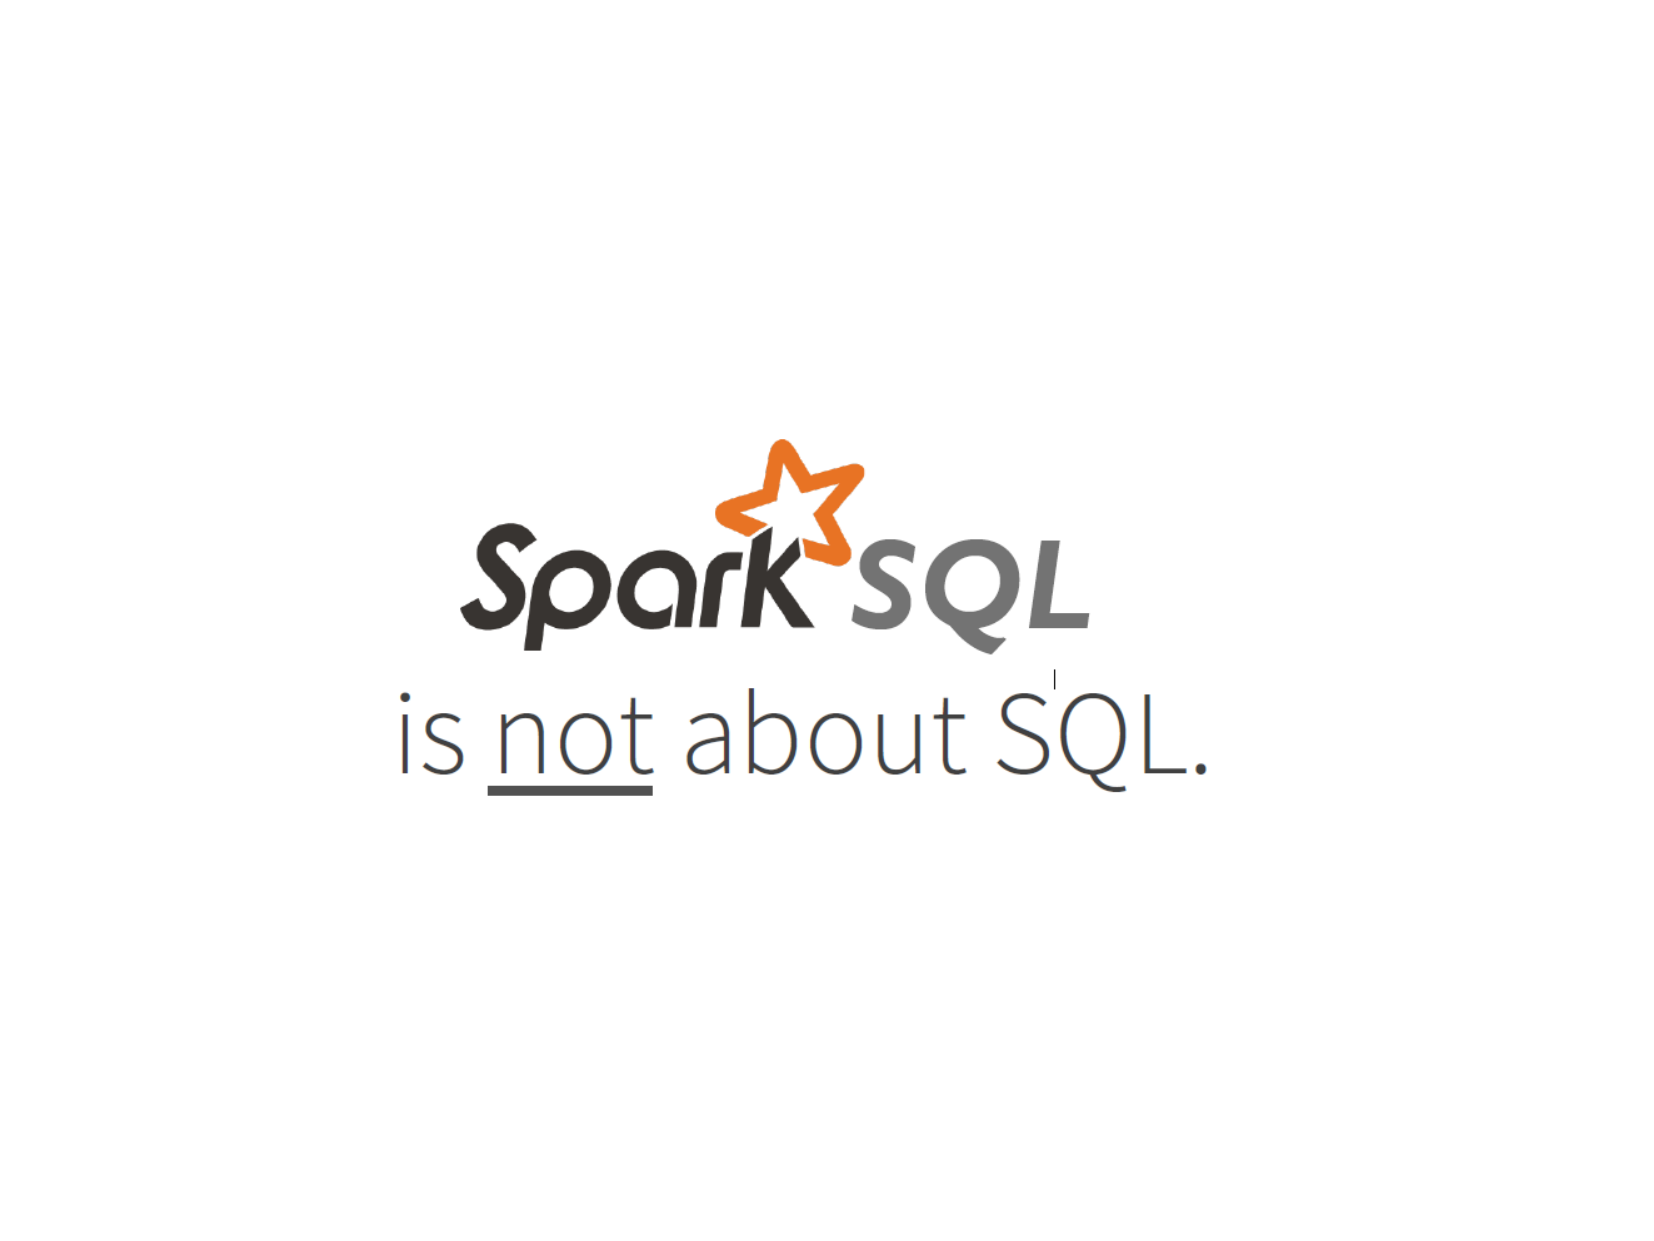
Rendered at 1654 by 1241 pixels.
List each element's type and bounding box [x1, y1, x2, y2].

picture [124, 358, 1523, 881]
